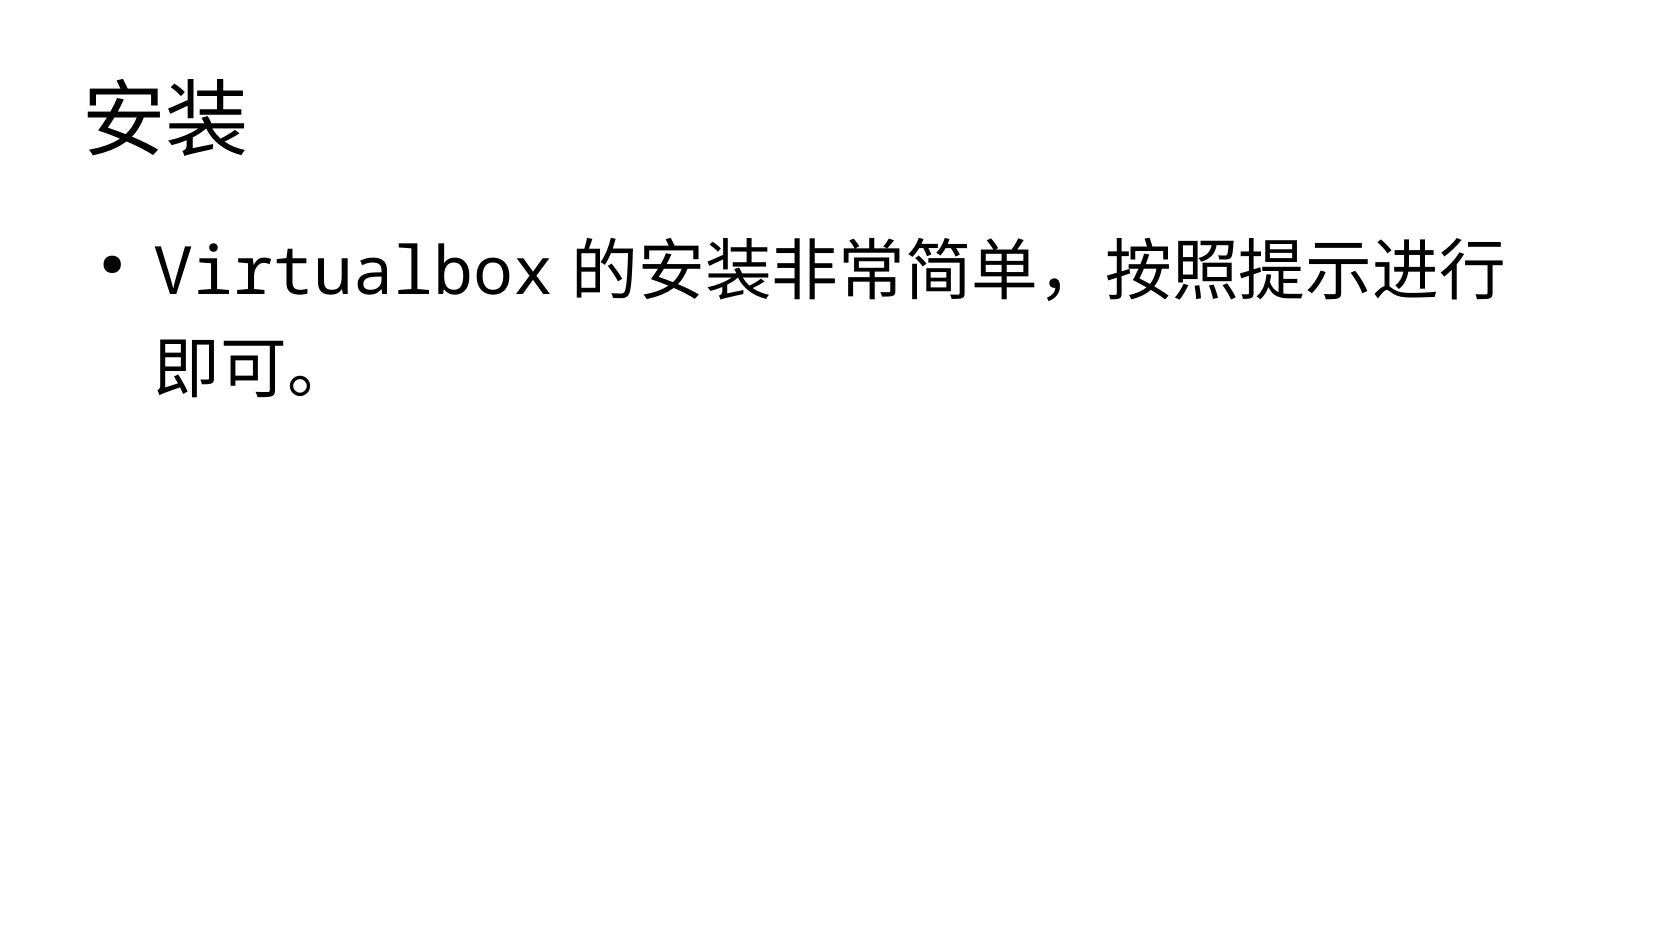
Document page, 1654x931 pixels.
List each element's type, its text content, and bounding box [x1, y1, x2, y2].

list Virtualbox的安装非常简单，按照提示进行即可。 [82, 217, 1571, 898]
title 安装 [82, 37, 1571, 189]
